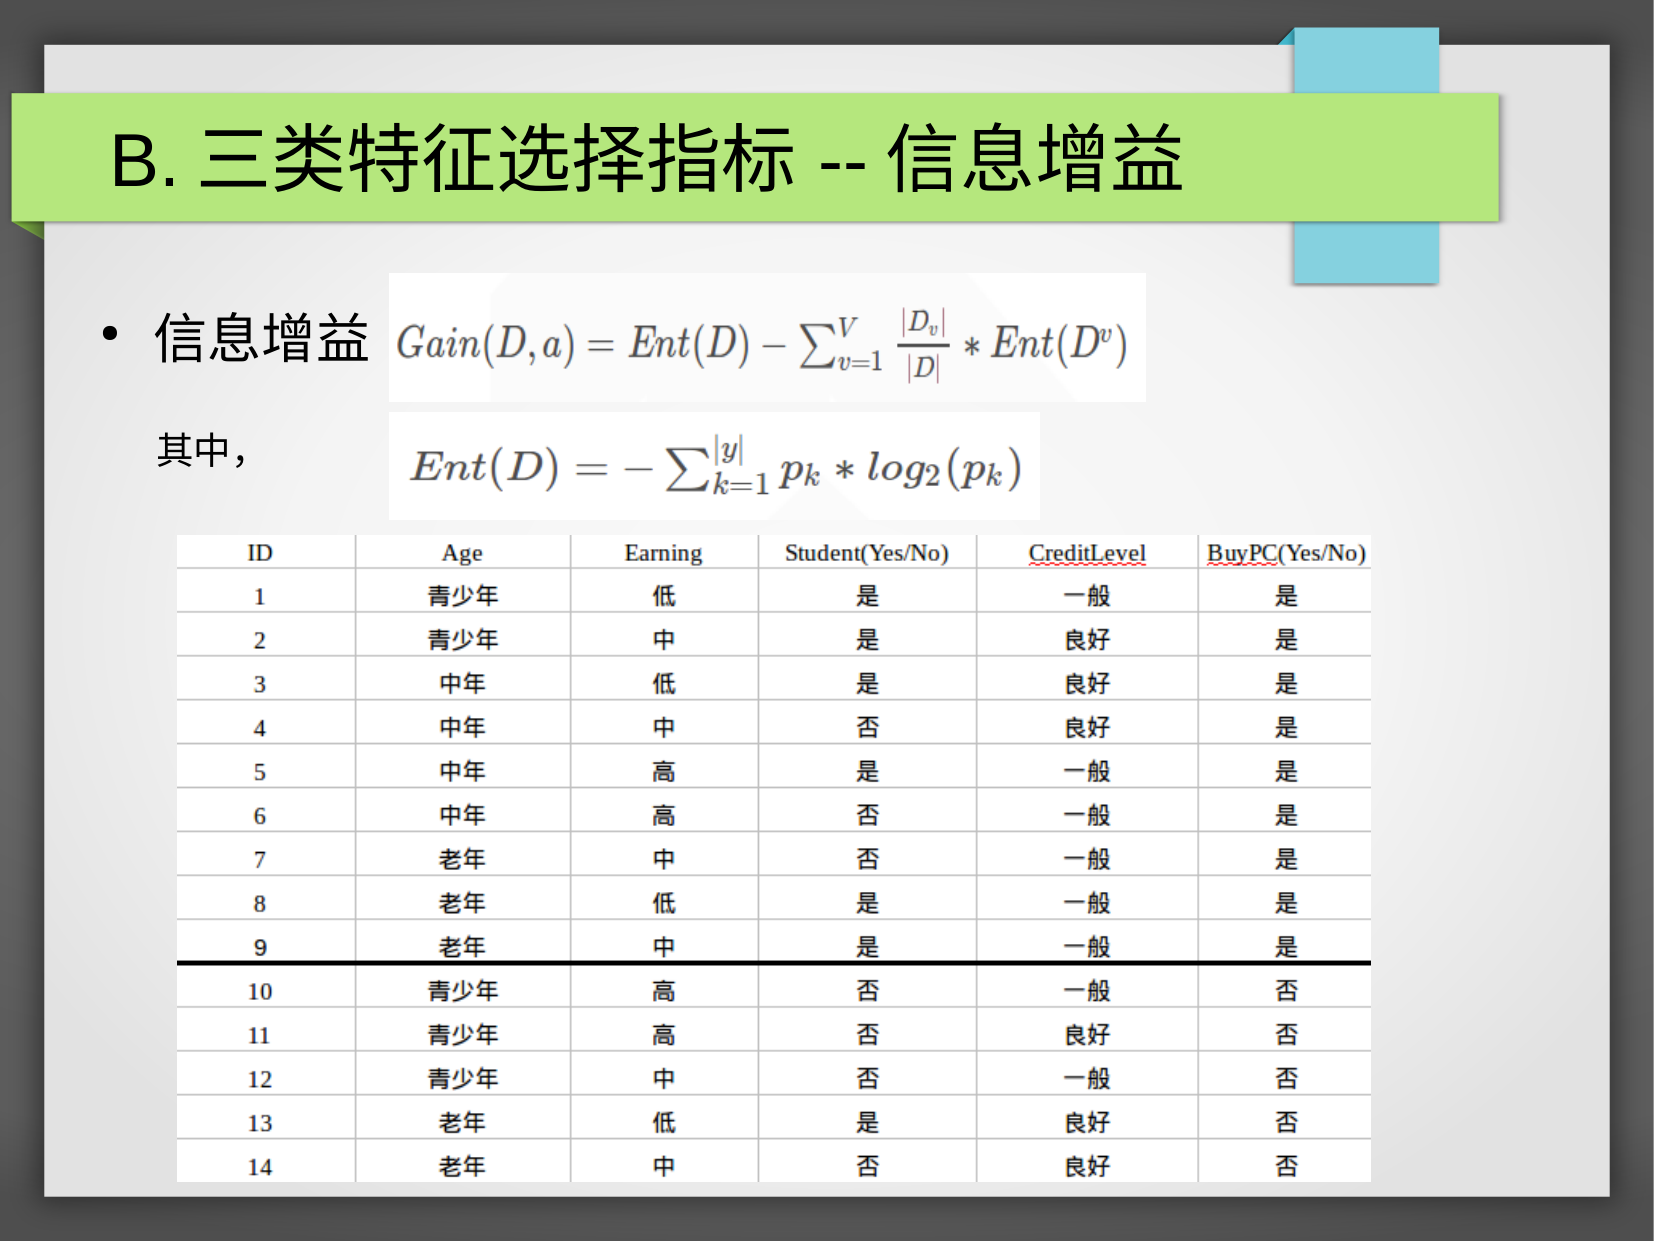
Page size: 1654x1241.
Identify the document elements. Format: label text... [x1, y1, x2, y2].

title B.三类特征选择指标--信息增益 [82, 94, 1264, 213]
list 信息增益 [82, 295, 1571, 1015]
picture [0, 0, 1654, 1241]
text_box 其中， [141, 413, 389, 478]
